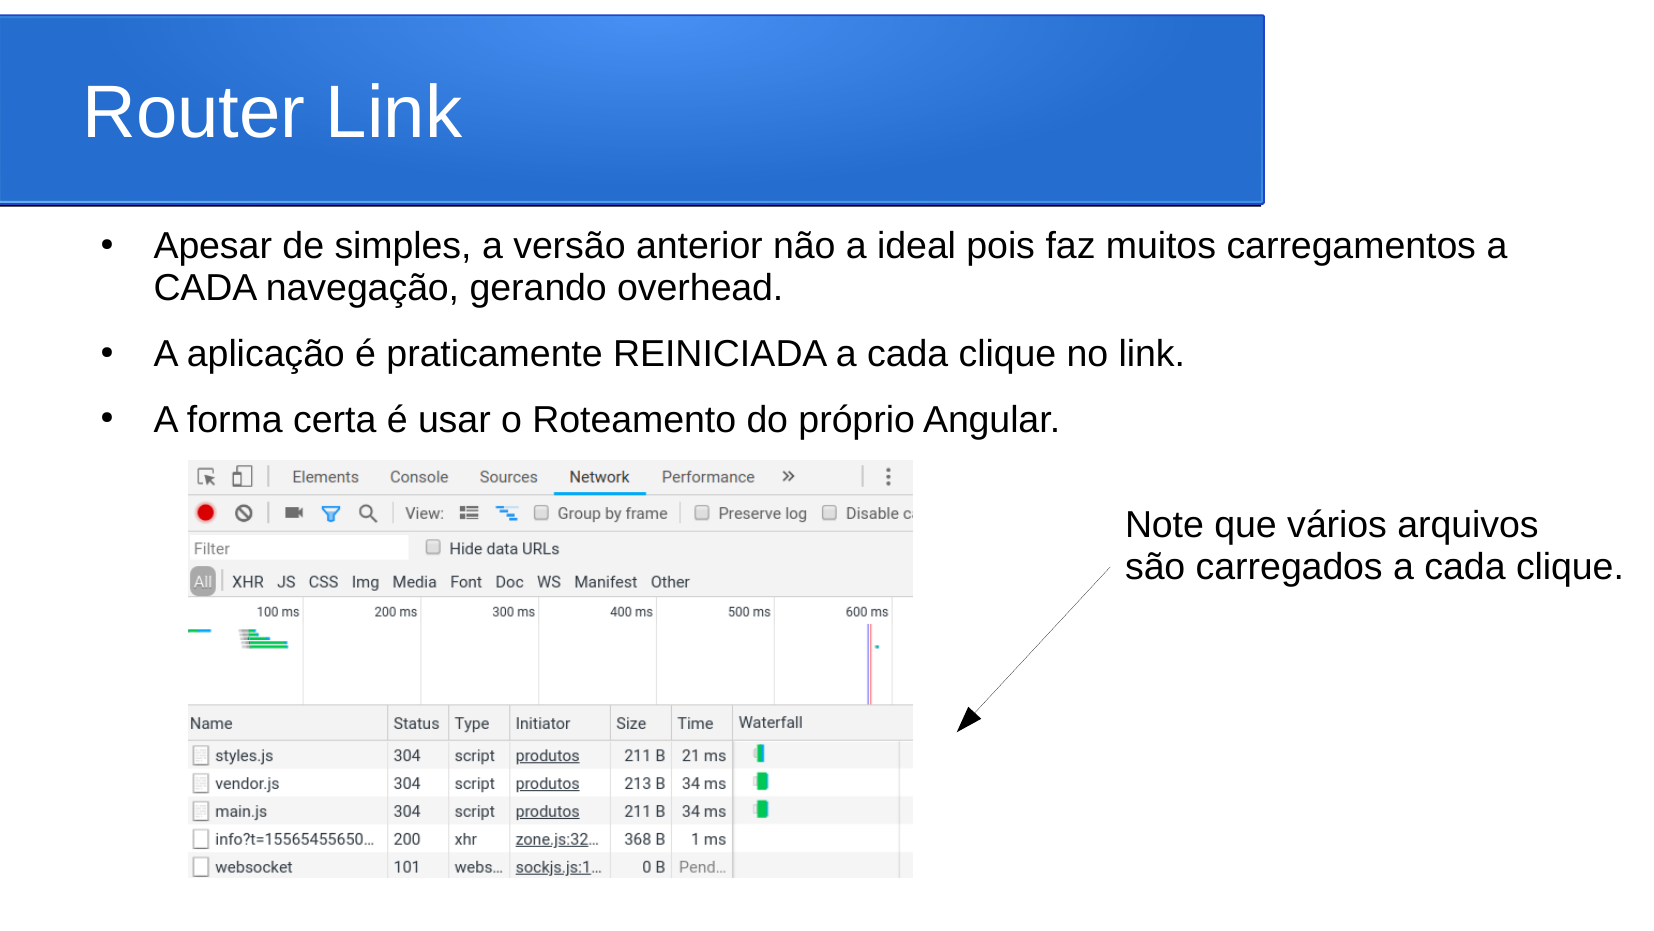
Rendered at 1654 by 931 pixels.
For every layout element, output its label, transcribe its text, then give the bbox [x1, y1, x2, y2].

text_box Note que vários arquivos são carregados a cada clique. [1110, 496, 1639, 595]
picture [188, 460, 913, 878]
title Router Link [82, 35, 1235, 189]
list Apesar de simples, a versão anterior não a ideal pois faz muitos carregamentos a CADA navegação, gerando overhead. A aplicação é praticamente REINICIADA a cada clique no link. A forma certa é usar o Roteamento do próprio Angular. [82, 224, 1571, 764]
